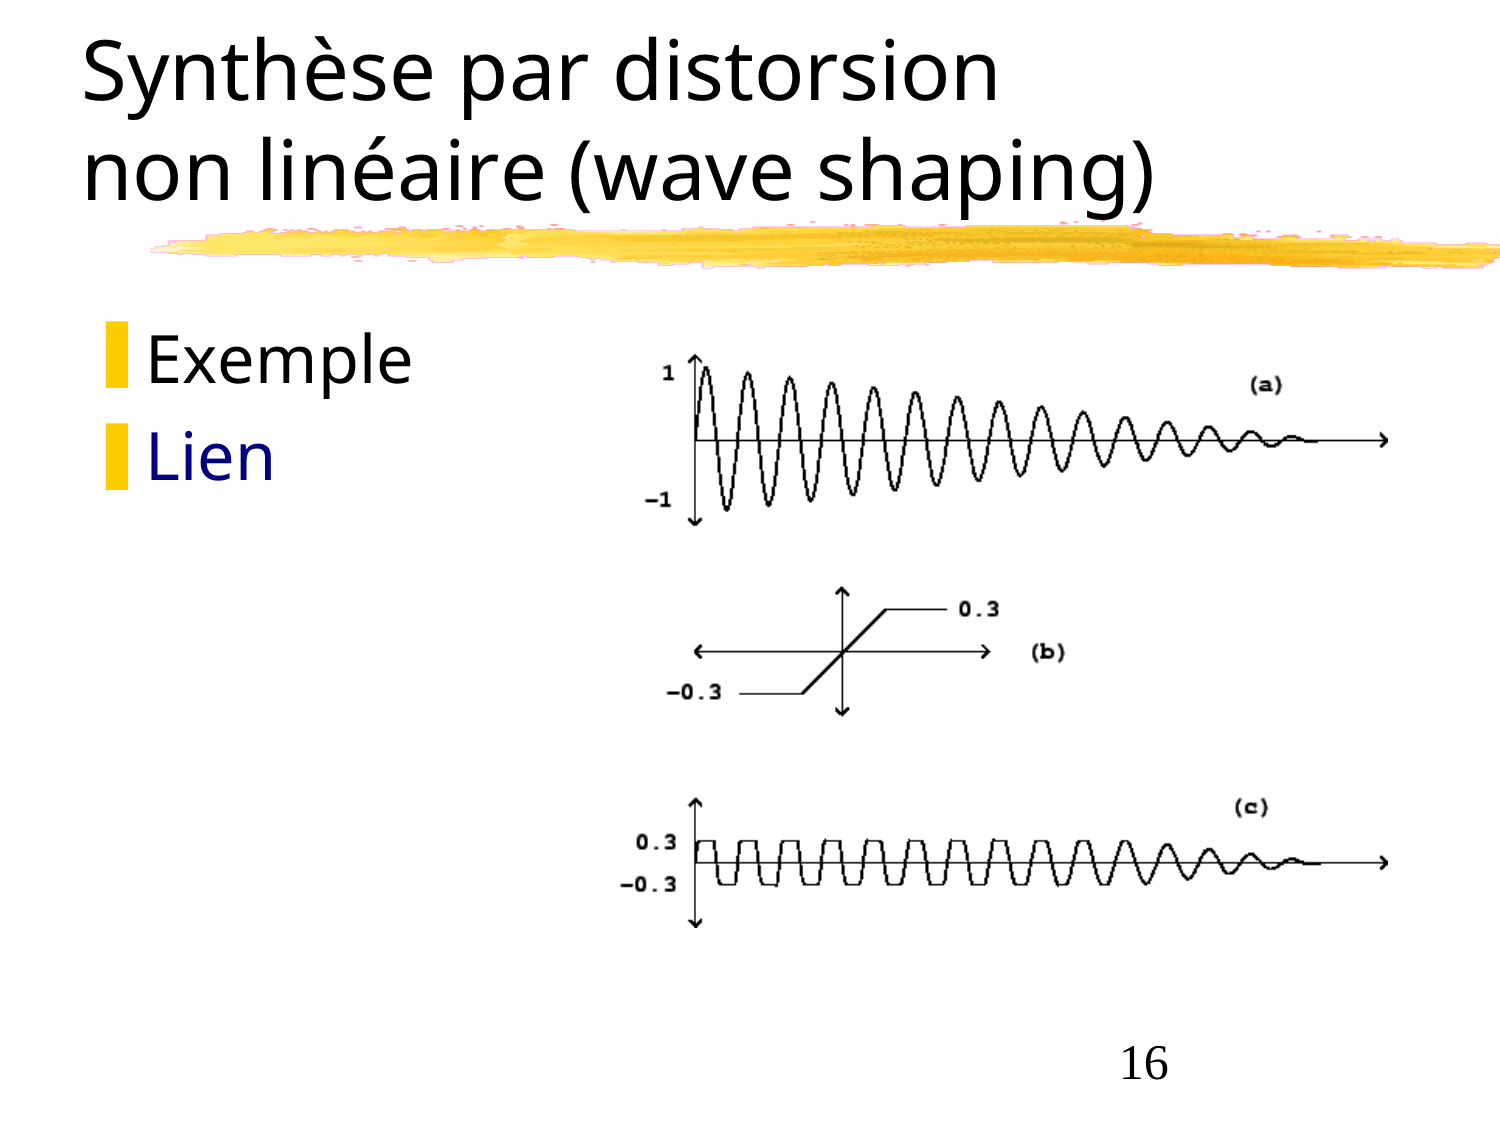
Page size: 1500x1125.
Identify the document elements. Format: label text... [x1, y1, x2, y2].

title Synthèse par distorsion non linéaire (wave shaping) [66, 8, 1477, 225]
picture [150, 215, 1500, 279]
list Exemple Lien [74, 309, 1417, 994]
picture [620, 354, 1388, 928]
